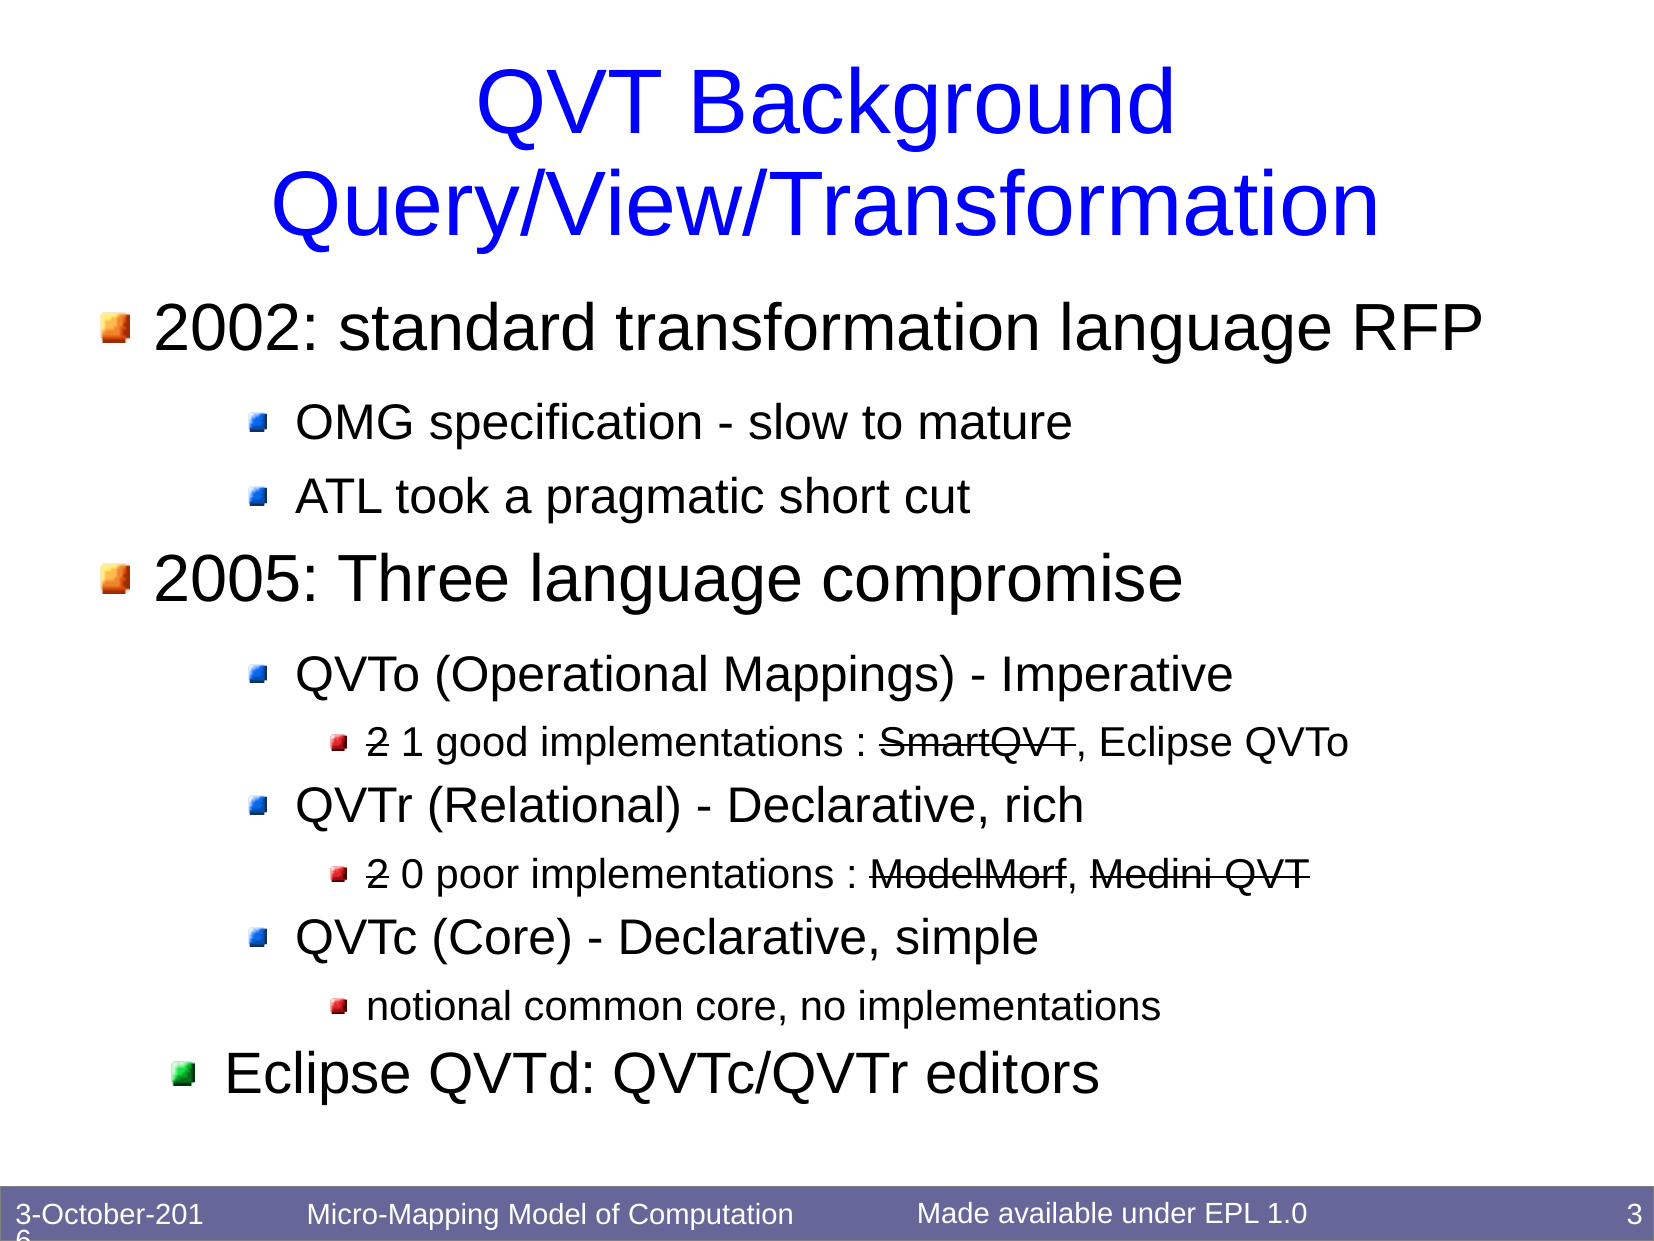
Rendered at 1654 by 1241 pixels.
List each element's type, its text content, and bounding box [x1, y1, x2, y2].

title QVT Background Query/View/Transformation [82, 49, 1571, 257]
list 2002: standard transformation language RFP OMG specification - slow to mature ATL took a pragmatic short cut 2005: Three language compromise QVTo (Operational Mappings) - Imperative 2 1 good implementations : SmartQVT, Eclipse QVTo QVTr (Relational) - Declarative, rich 2 0 poor implementations : ModelMorf, Medini QVT QVTc (Core) - Declarative, simple notional common core, no implementations Eclipse QVTd: QVTc/QVTr editors [82, 290, 1571, 1109]
